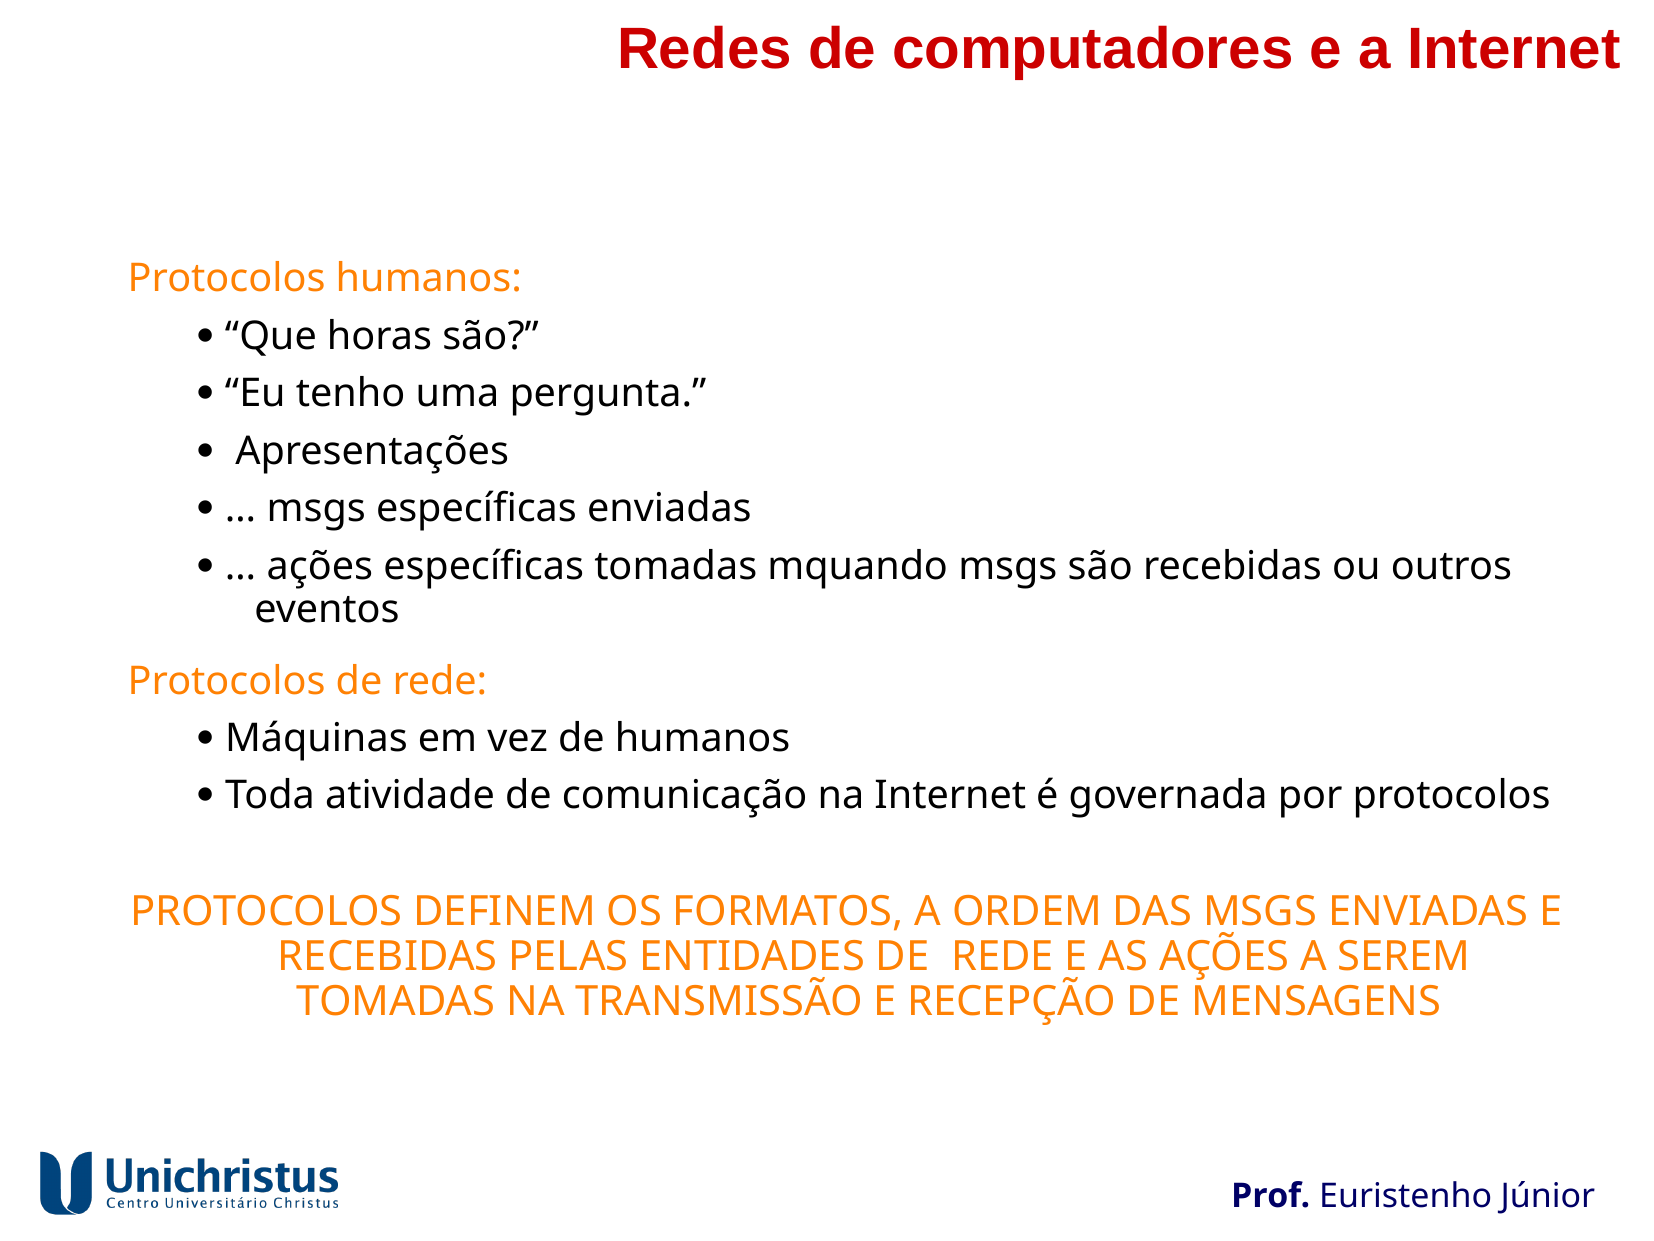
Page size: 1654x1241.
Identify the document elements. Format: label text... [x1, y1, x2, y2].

text_box Prof. Euristenho Júnior [1581, 1163, 1654, 1224]
picture [35, 1148, 112, 1217]
list Protocolos humanos:  “Que horas são?”  “Eu tenho uma pergunta.”  Apresentações  … msgs específicas enviadas  … ações específicas tomadas mquando msgs são recebidas ou outros eventos Protocolos de rede:  Máquinas em vez de humanos  Toda atividade de comunicação na Internet é governada por protocolos PROTOCOLOS DEFINEM OS FORMATOS, A ORDEM DAS MSGS ENVIADAS E RECEBIDAS PELAS ENTIDADES DE REDE E AS AÇÕES A SEREM TOMADAS NA TRANSMISSÃO E RECEPÇÃO DE MENSAGENS [112, 249, 1581, 1241]
text_box Redes de computadores e a Internet [602, 8, 1637, 154]
